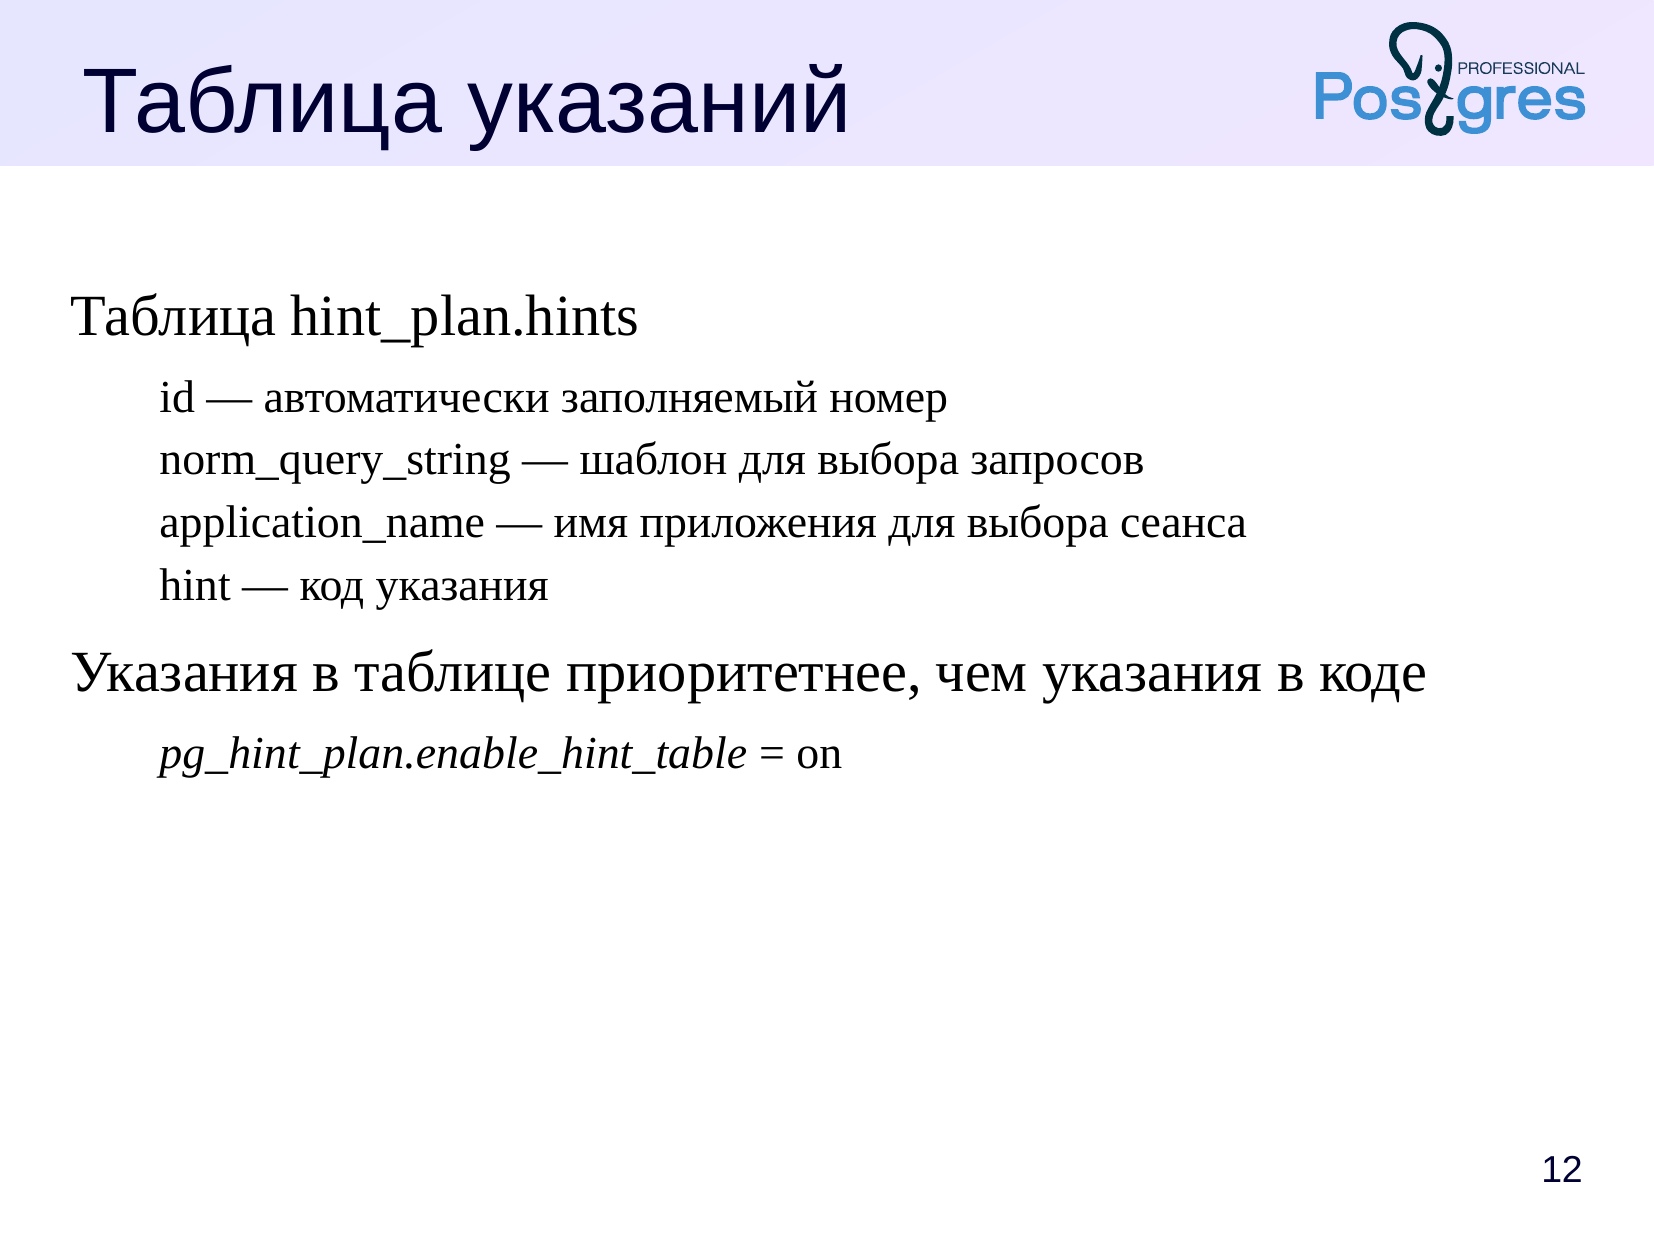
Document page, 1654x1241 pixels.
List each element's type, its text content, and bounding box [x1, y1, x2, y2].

title Таблица указаний [82, 49, 1252, 153]
list Таблица hint_plan.hints id — автоматически заполняемый номер norm_query_string — шаблон для выбора запросов application_name — имя приложения для выбора сеанса hint — код указания Указания в таблице приоритетнее, чем указания в коде pg_hint_plan.enable_hint_table = on [70, 283, 1583, 1134]
